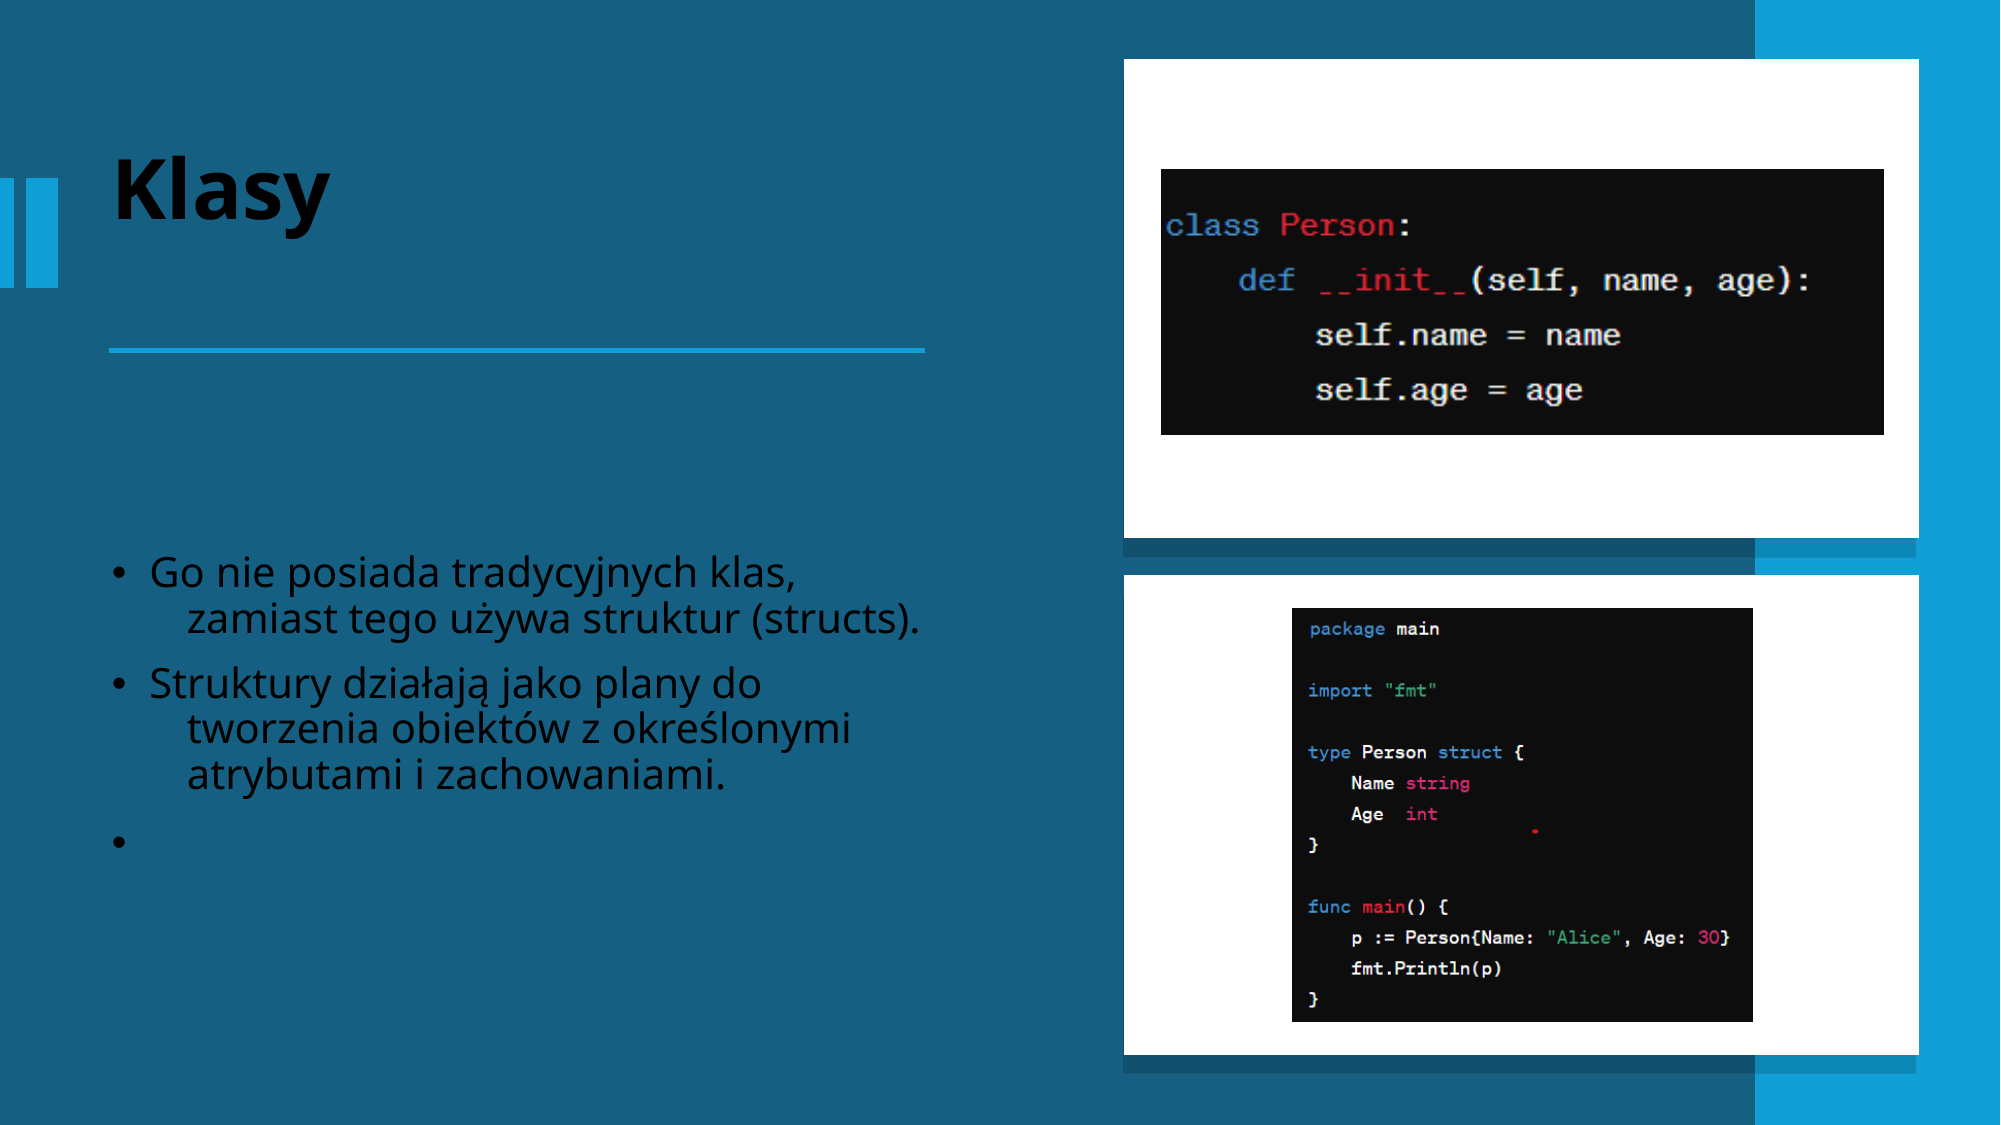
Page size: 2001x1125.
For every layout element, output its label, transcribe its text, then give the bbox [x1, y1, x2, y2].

title Klasy [96, 140, 963, 326]
text_box [0, 0, 2000, 1125]
picture [1292, 608, 1753, 1022]
list Go nie posiada tradycyjnych klas, zamiast tego używa struktur (structs). Struktury działają jako plany do tworzenia obiektów z określonymi atrybutami i zachowaniami. [96, 382, 963, 1036]
picture [1161, 169, 1884, 435]
